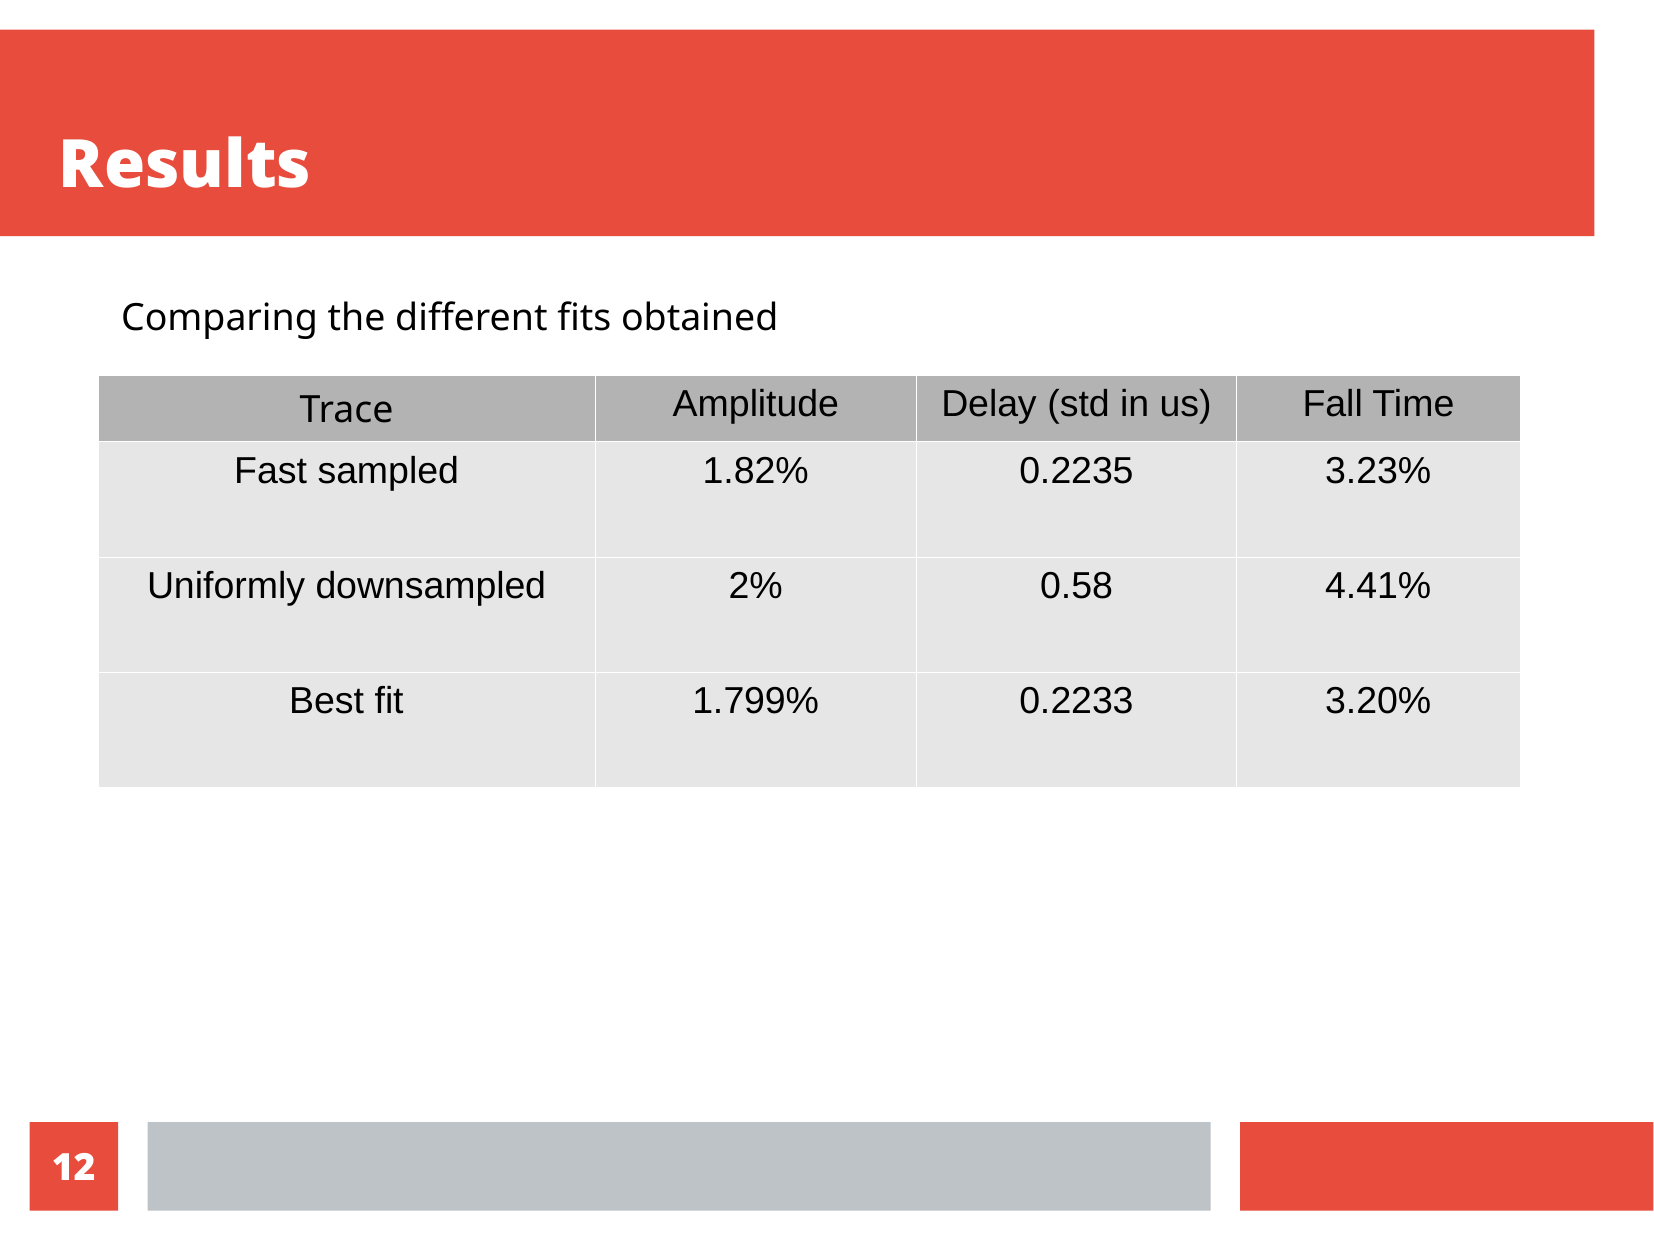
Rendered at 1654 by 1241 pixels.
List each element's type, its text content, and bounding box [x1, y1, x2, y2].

table_cell Fast sampled [99, 442, 595, 557]
table_header Amplitude [596, 376, 916, 441]
table_cell 3.20% [1237, 673, 1520, 787]
table_cell Best fit [99, 673, 595, 787]
table_cell 4.41% [1237, 558, 1520, 672]
table_cell 2% [596, 558, 916, 672]
table_header Trace [99, 376, 595, 441]
table_header Fall Time [1237, 376, 1520, 441]
title Results [59, 59, 1595, 207]
table_header Delay (std in us) [917, 376, 1236, 441]
table_cell 0.2235 [917, 442, 1236, 557]
table_cell 1.82% [596, 442, 916, 557]
text_box Comparing the different fits obtained [106, 283, 934, 342]
table_cell 1.799% [596, 673, 916, 787]
table_cell Uniformly downsampled [99, 558, 595, 672]
table_cell 3.23% [1237, 442, 1520, 557]
table_cell 0.2233 [917, 673, 1236, 787]
table_cell 0.58 [917, 558, 1236, 672]
